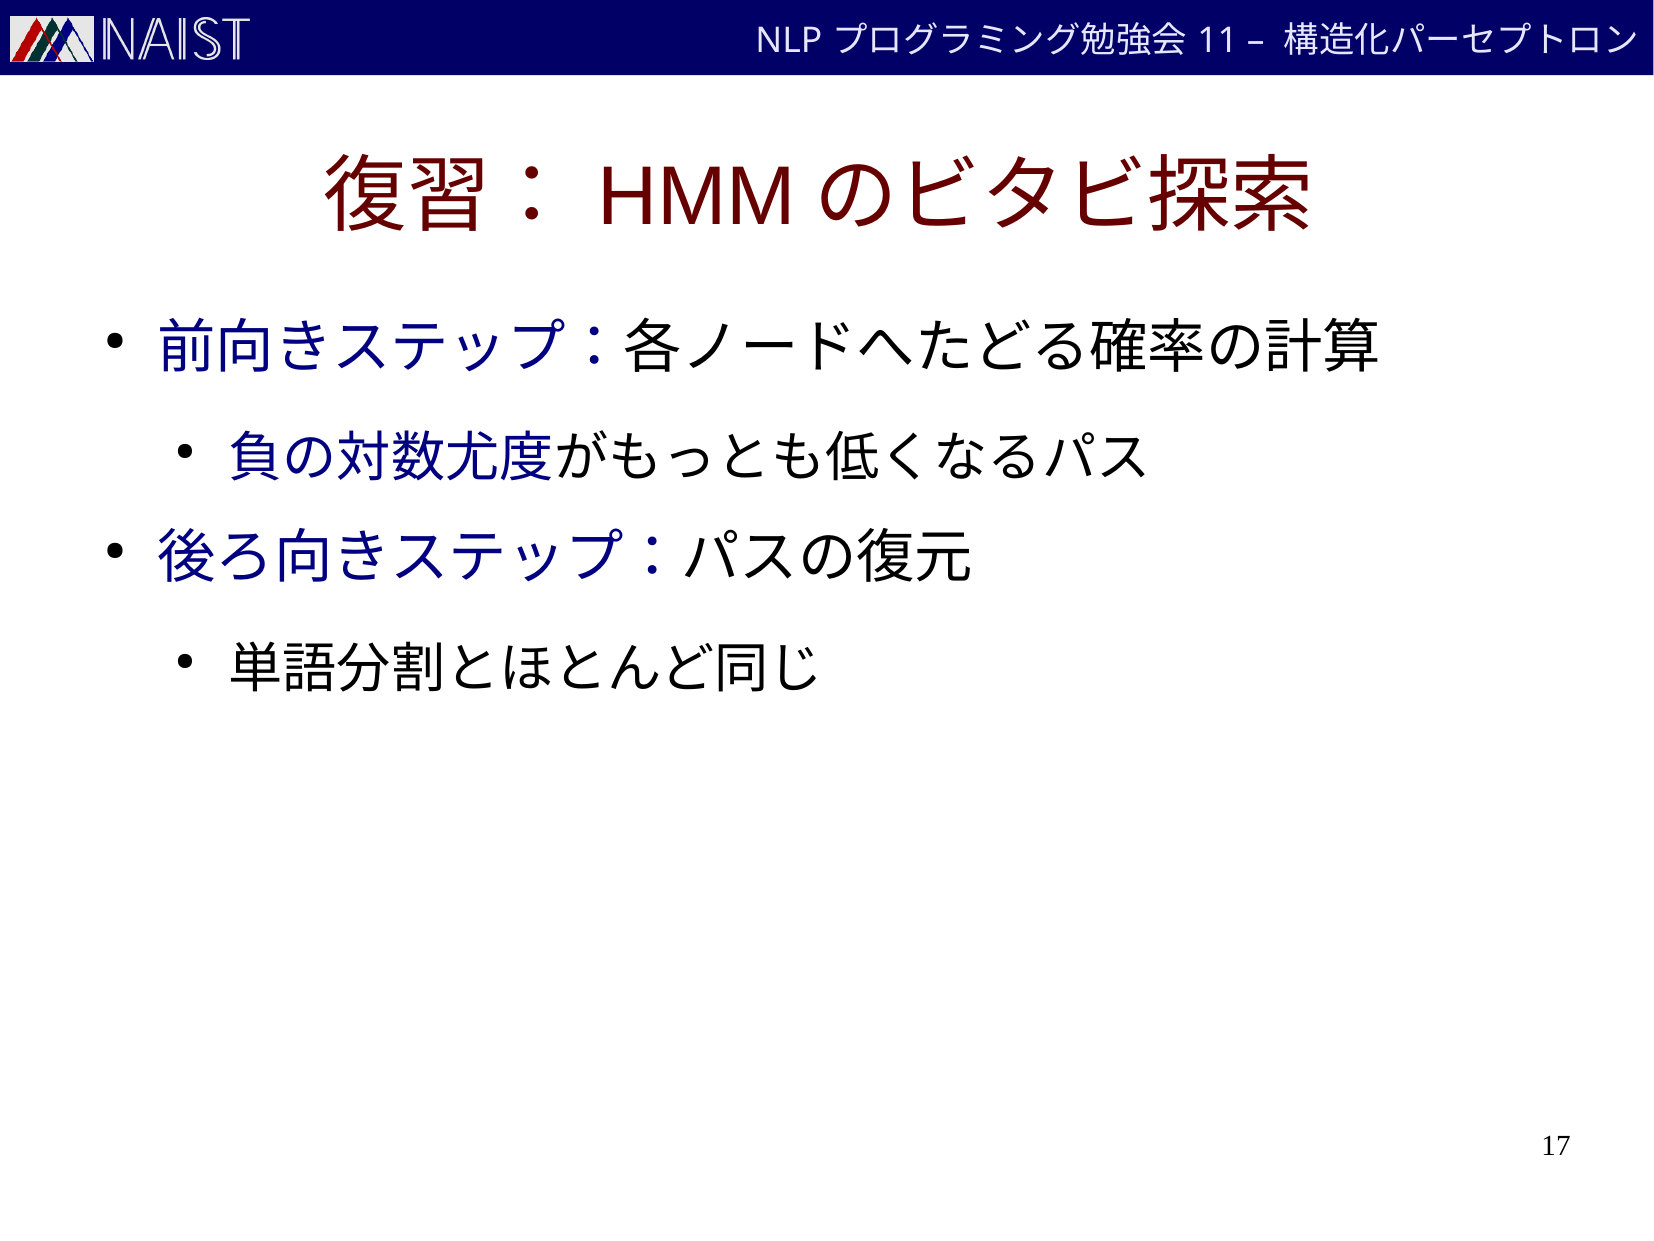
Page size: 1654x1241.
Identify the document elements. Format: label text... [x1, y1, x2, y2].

list 前向きステップ：各ノードへたどる確率の計算 負の対数尤度がもっとも低くなるパス 後ろ向きステップ：パスの復元 単語分割とほとんど同じ [86, 300, 1576, 1119]
picture [10, 16, 94, 62]
picture [102, 17, 251, 60]
title 復習：HMMのビタビ探索 [75, 92, 1564, 285]
